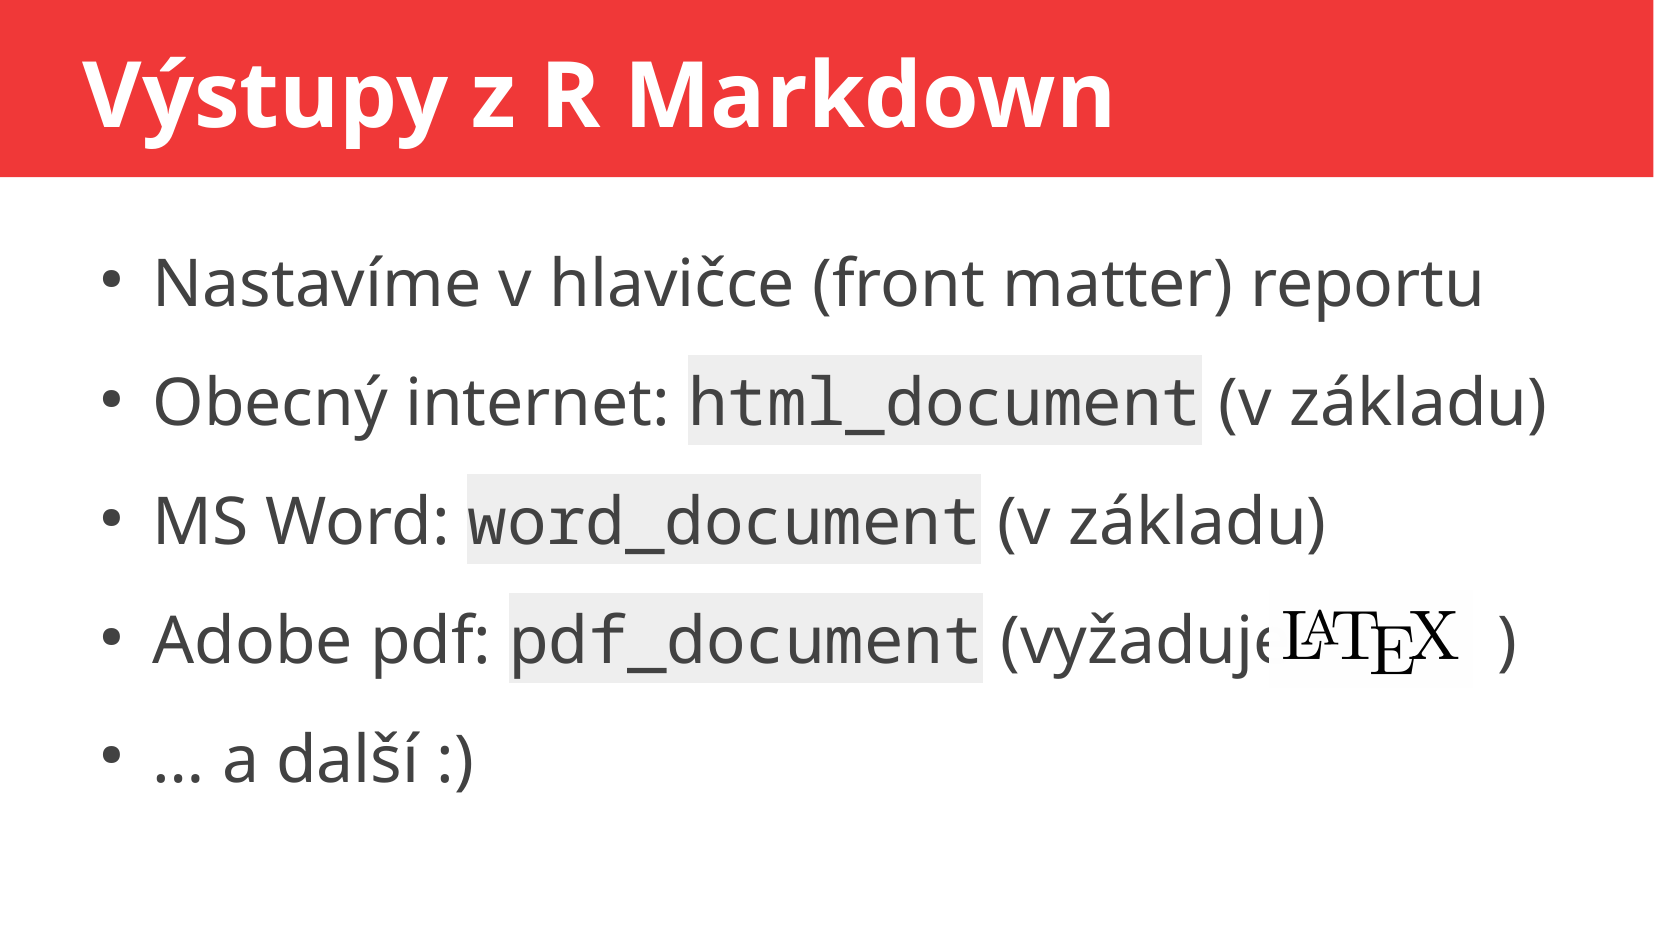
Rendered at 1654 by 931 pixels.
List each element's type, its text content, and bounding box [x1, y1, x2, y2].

list Nastavíme v hlavičce (front matter) reportu Obecný internet: html_document (v základu) MS Word: word_document (v základu) Adobe pdf: pdf_document (vyžaduje ) … a další :) [82, 236, 1563, 810]
title Výstupy z R Markdown [82, 14, 1571, 171]
picture [1269, 590, 1473, 688]
